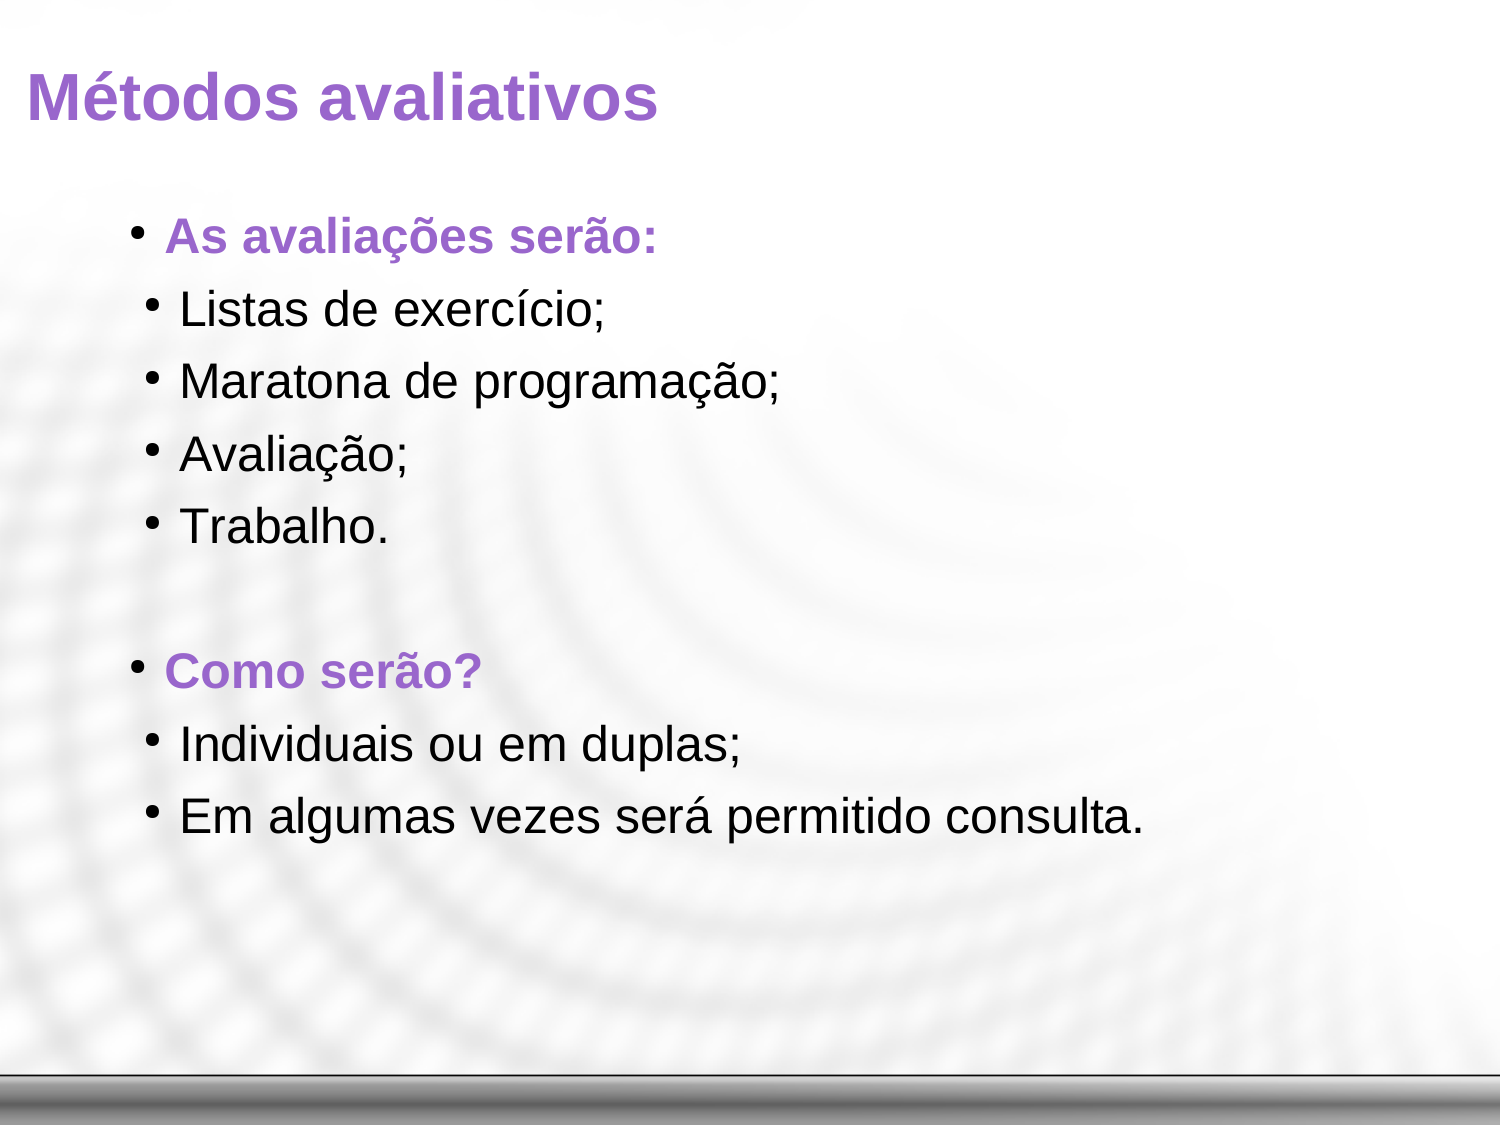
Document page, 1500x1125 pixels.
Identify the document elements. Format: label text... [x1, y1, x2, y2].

title Métodos avaliativos [11, 46, 1365, 142]
list As avaliações serão: Listas de exercício; Maratona de programação; Avaliação; Trabalho. Como serão? Individuais ou em duplas; Em algumas vezes será permitido consulta. [58, 196, 1442, 1036]
picture [0, 0, 1500, 1125]
